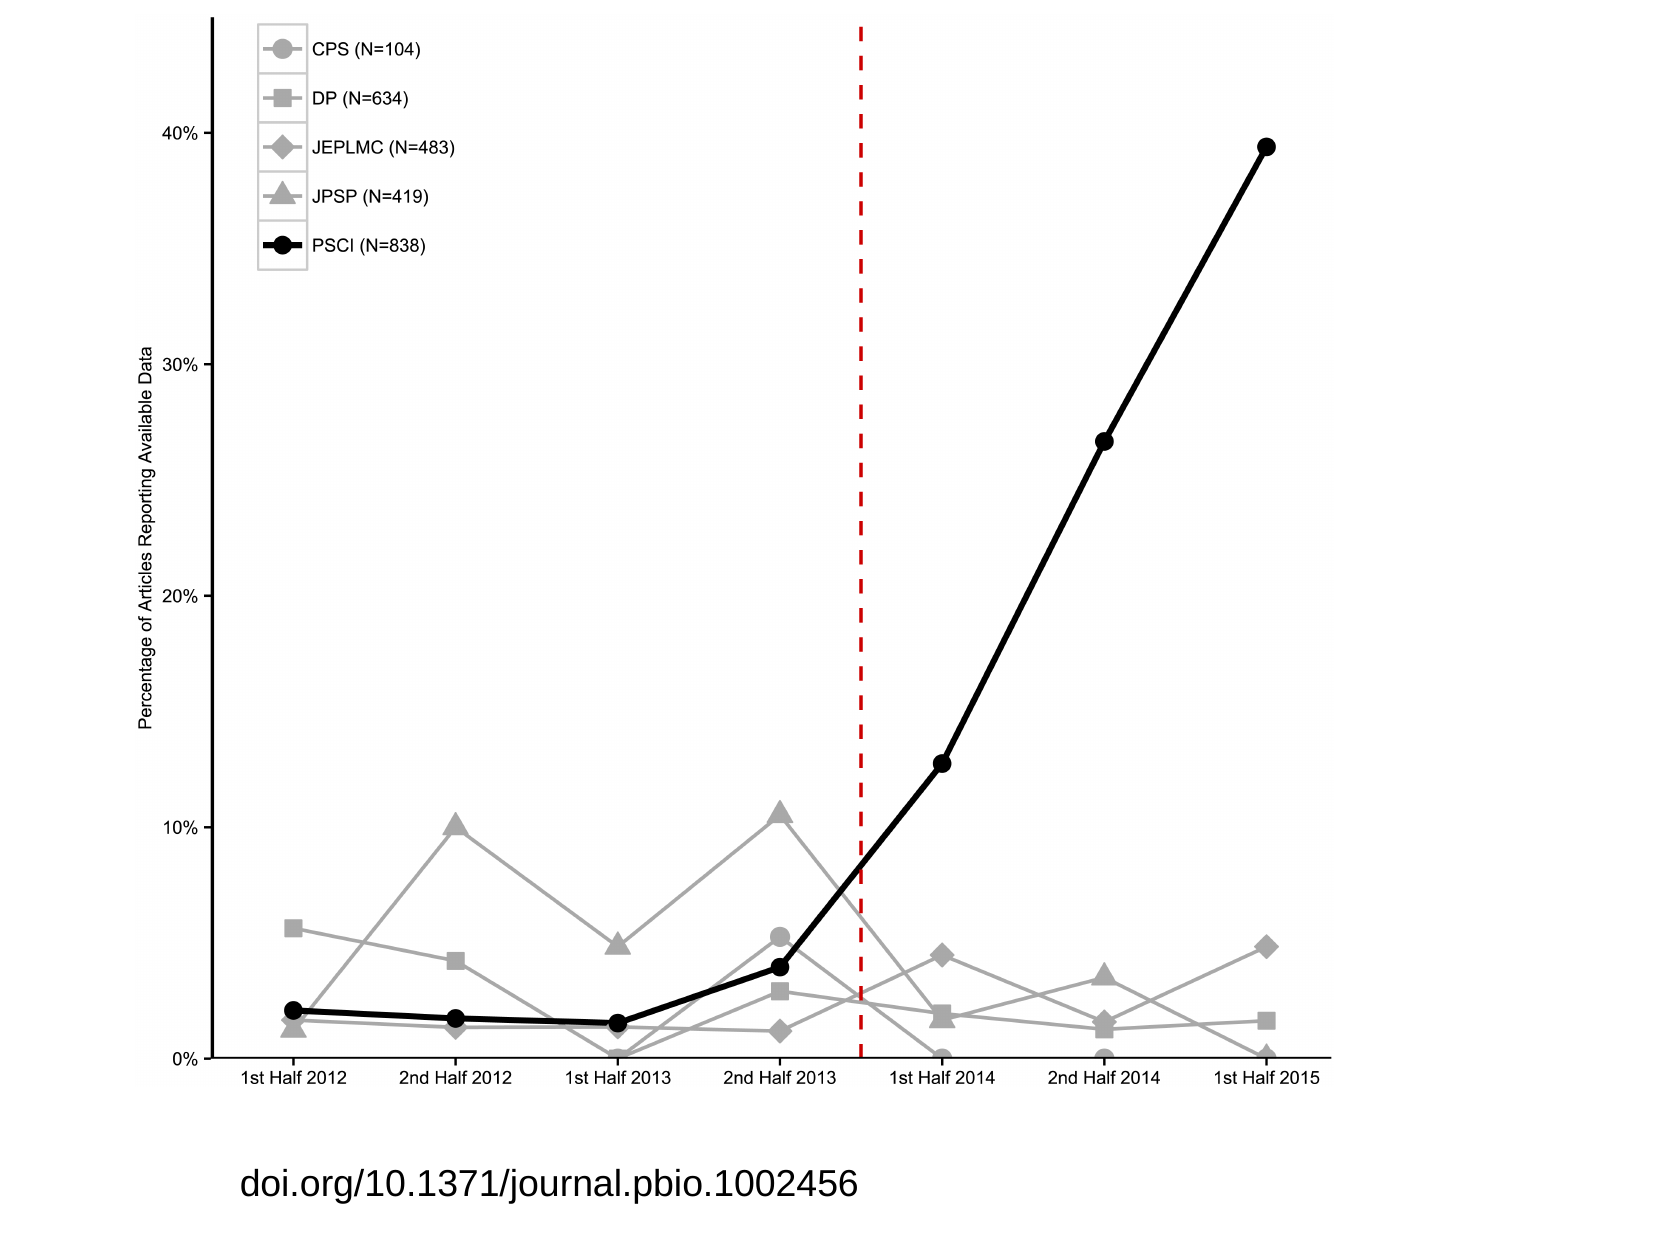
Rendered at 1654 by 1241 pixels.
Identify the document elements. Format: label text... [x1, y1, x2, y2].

text_box doi.org/10.1371/journal.pbio.1002456 [225, 1155, 991, 1212]
picture [135, 14, 1334, 1087]
